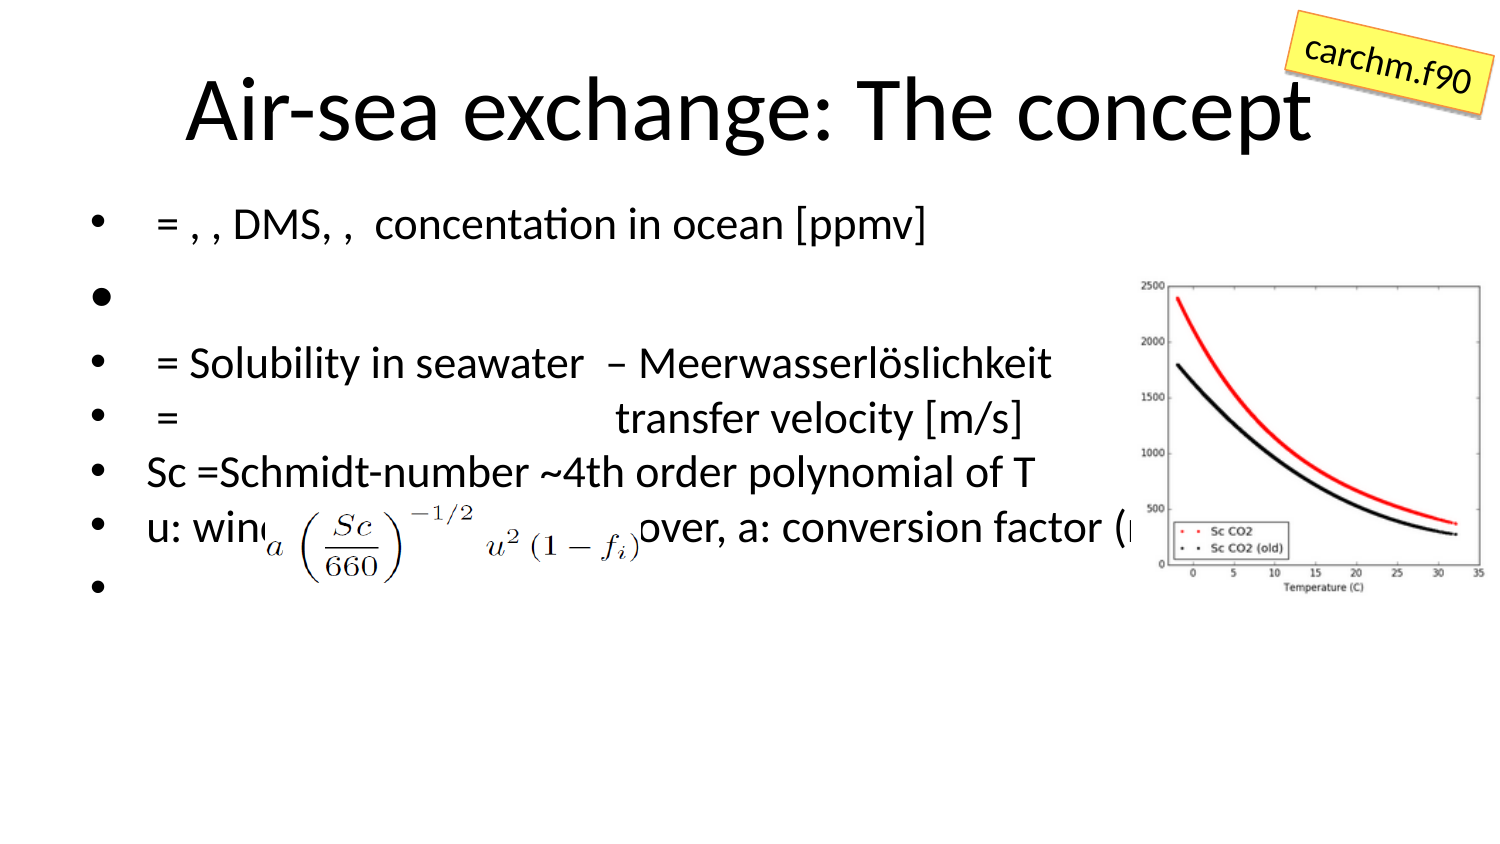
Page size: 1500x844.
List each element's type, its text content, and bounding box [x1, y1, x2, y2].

picture [265, 502, 641, 588]
picture [1131, 263, 1495, 607]
list = , , DMS, , concentation in ocean [ppmv] = Solubility in seawater – Meerwasserlöslichkeit = transfer velocity [m/s] Sc =Schmidt-number ~4th order polynomial of T u: wind velocity, : sea-ice cover, a: conversion factor (new OMIP) [75, 196, 1426, 754]
title Air-sea exchange: The concept [75, 33, 1426, 175]
text_box carchm.f90 [1284, 10, 1495, 115]
